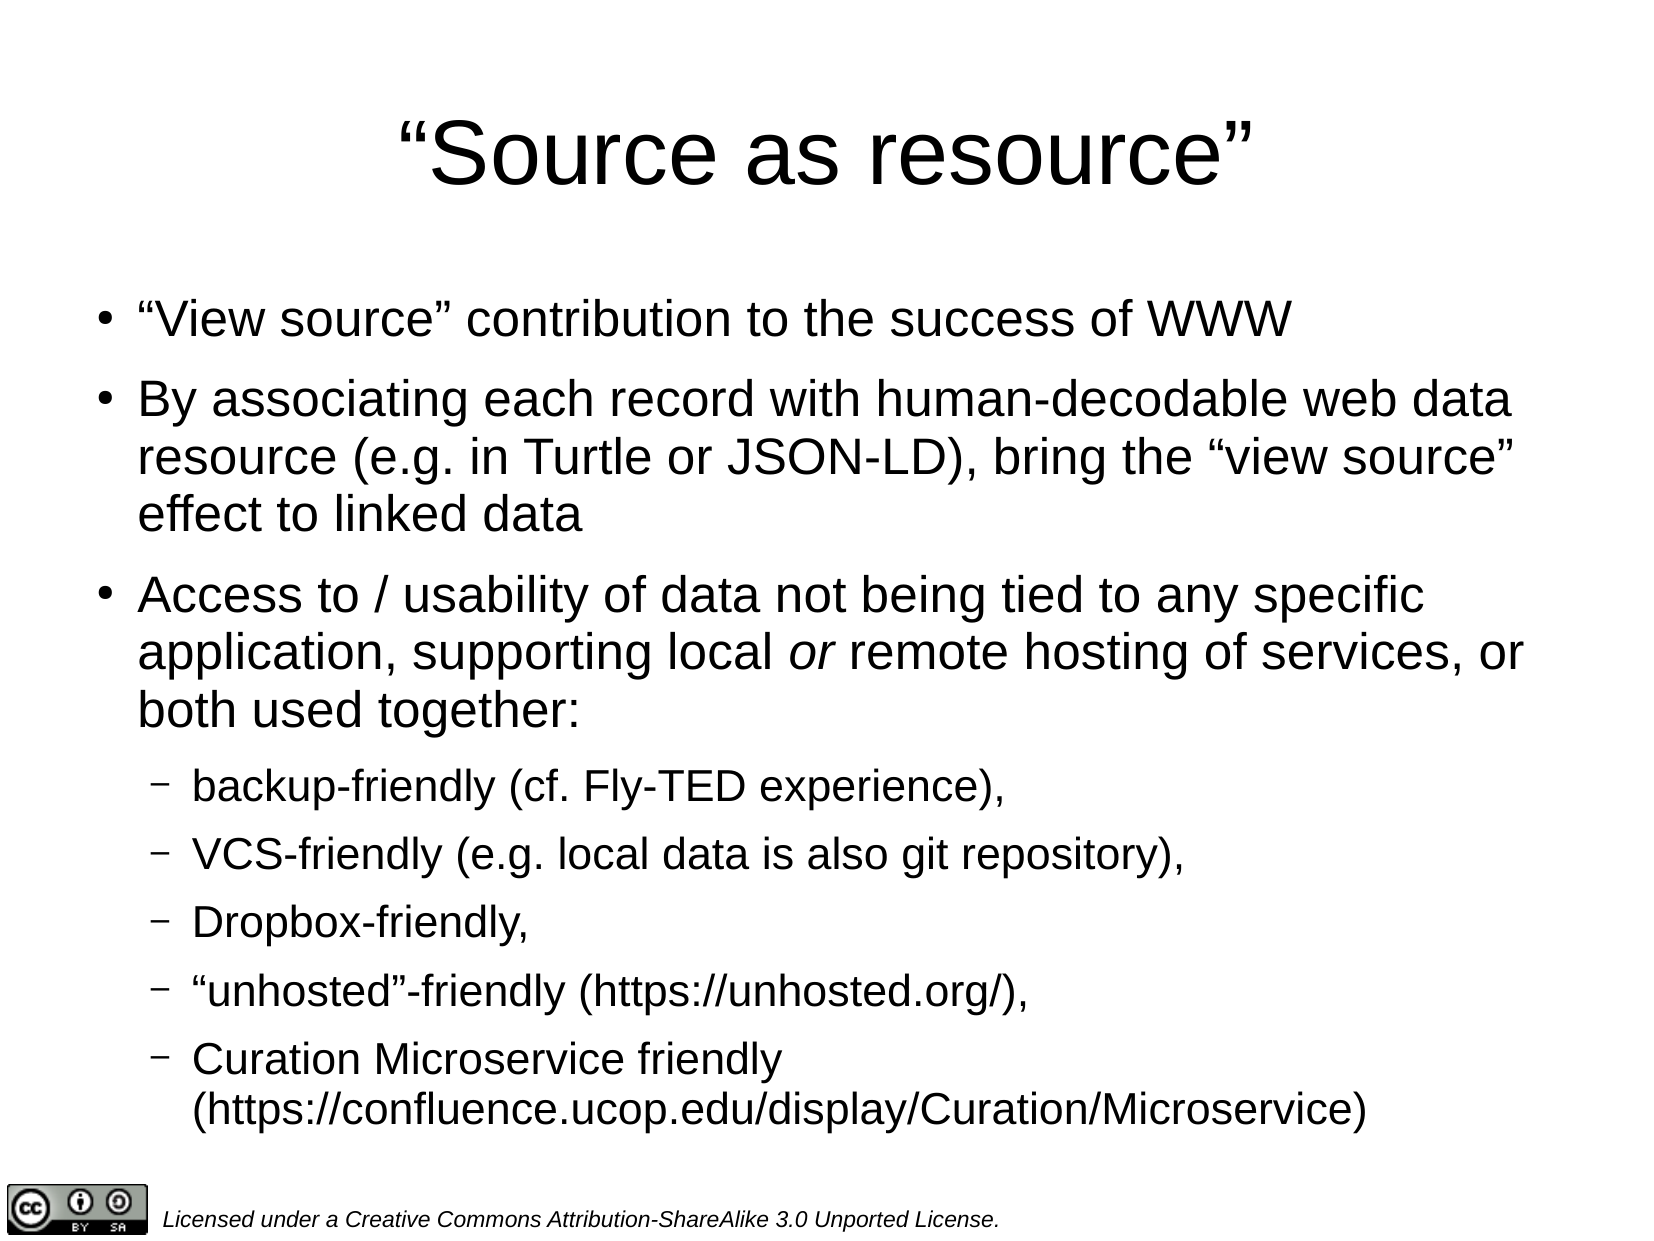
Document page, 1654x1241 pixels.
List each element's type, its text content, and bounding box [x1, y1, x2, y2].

list “View source” contribution to the success of WWW By associating each record with human-decodable web data resource (e.g. in Turtle or JSON-LD), bring the “view source” effect to linked data Access to / usability of data not being tied to any specific application, supporting local or remote hosting of services, or both used together: backup-friendly (cf. Fly-TED experience), VCS-friendly (e.g. local data is also git repository), Dropbox-friendly, “unhosted”-friendly (https://unhosted.org/), Curation Microservice friendly (https://confluence.ucop.edu/display/Curation/Microservice) [82, 290, 1538, 1134]
picture [7, 1184, 148, 1235]
title “Source as resource” [82, 49, 1571, 257]
